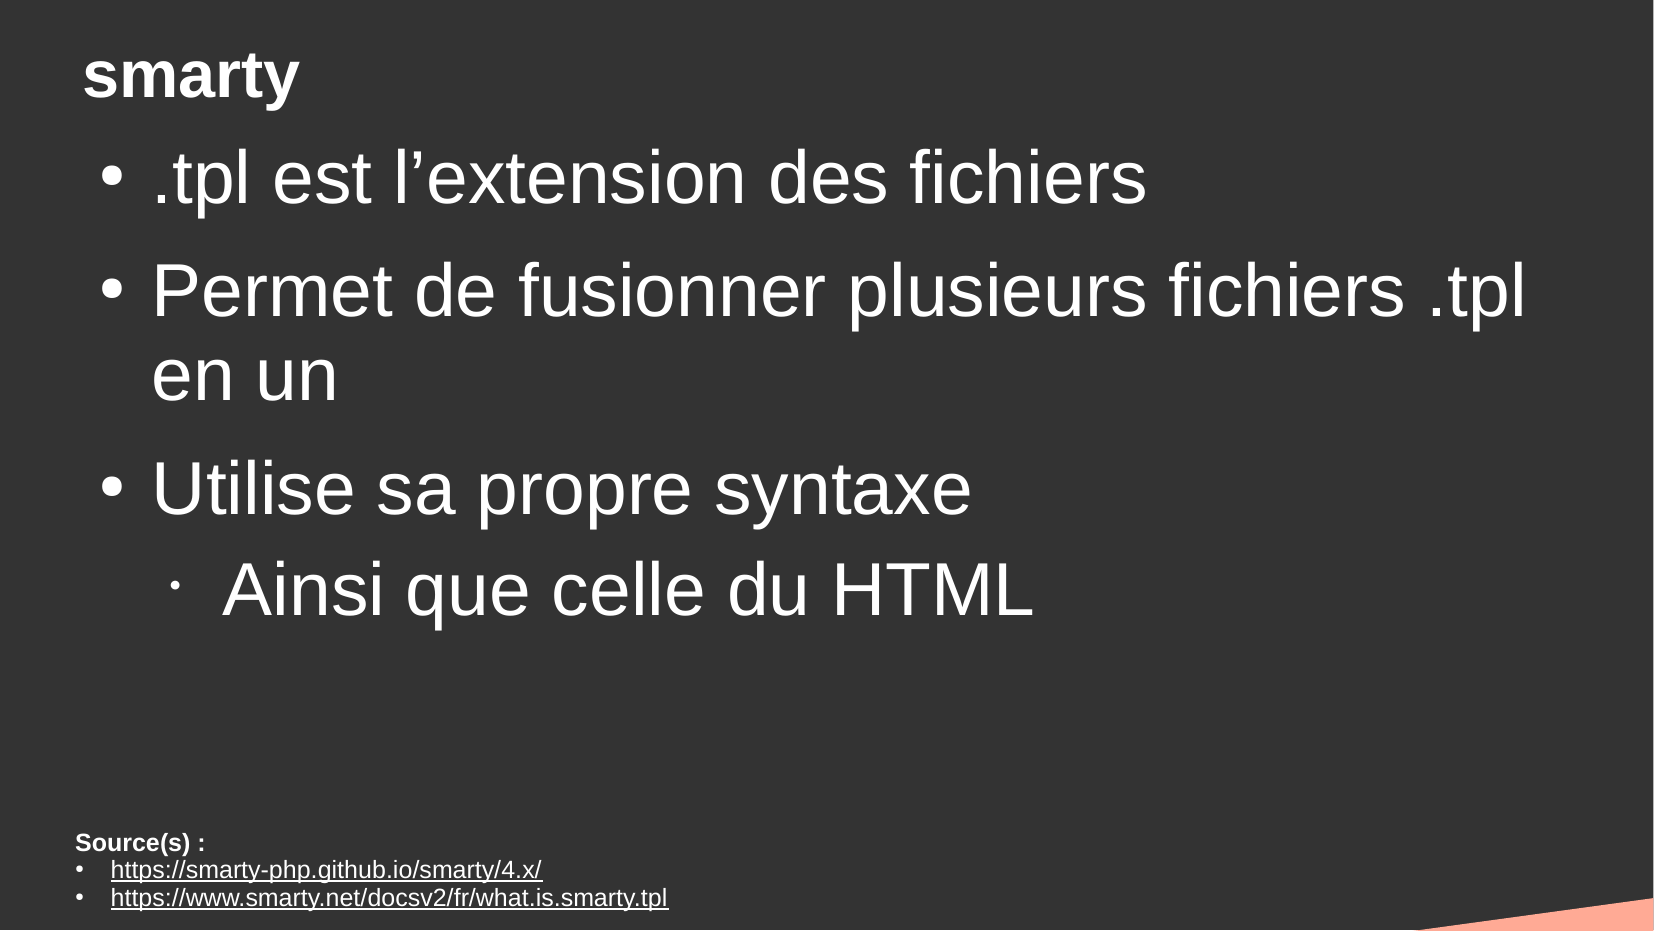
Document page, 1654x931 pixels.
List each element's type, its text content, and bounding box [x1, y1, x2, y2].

list .tpl est l’extension des fichiers Permet de fusionner plusieurs fichiers .tpl en un Utilise sa propre syntaxe Ainsi que celle du HTML [80, 135, 1620, 804]
title smarty [82, 37, 1571, 114]
text_box [1412, 898, 1654, 931]
text_box Source(s) : https://smarty-php.github.io/smarty/4.x/ https://www.smarty.net/docsv2/fr/what.is.smarty.tpl [60, 820, 1546, 920]
